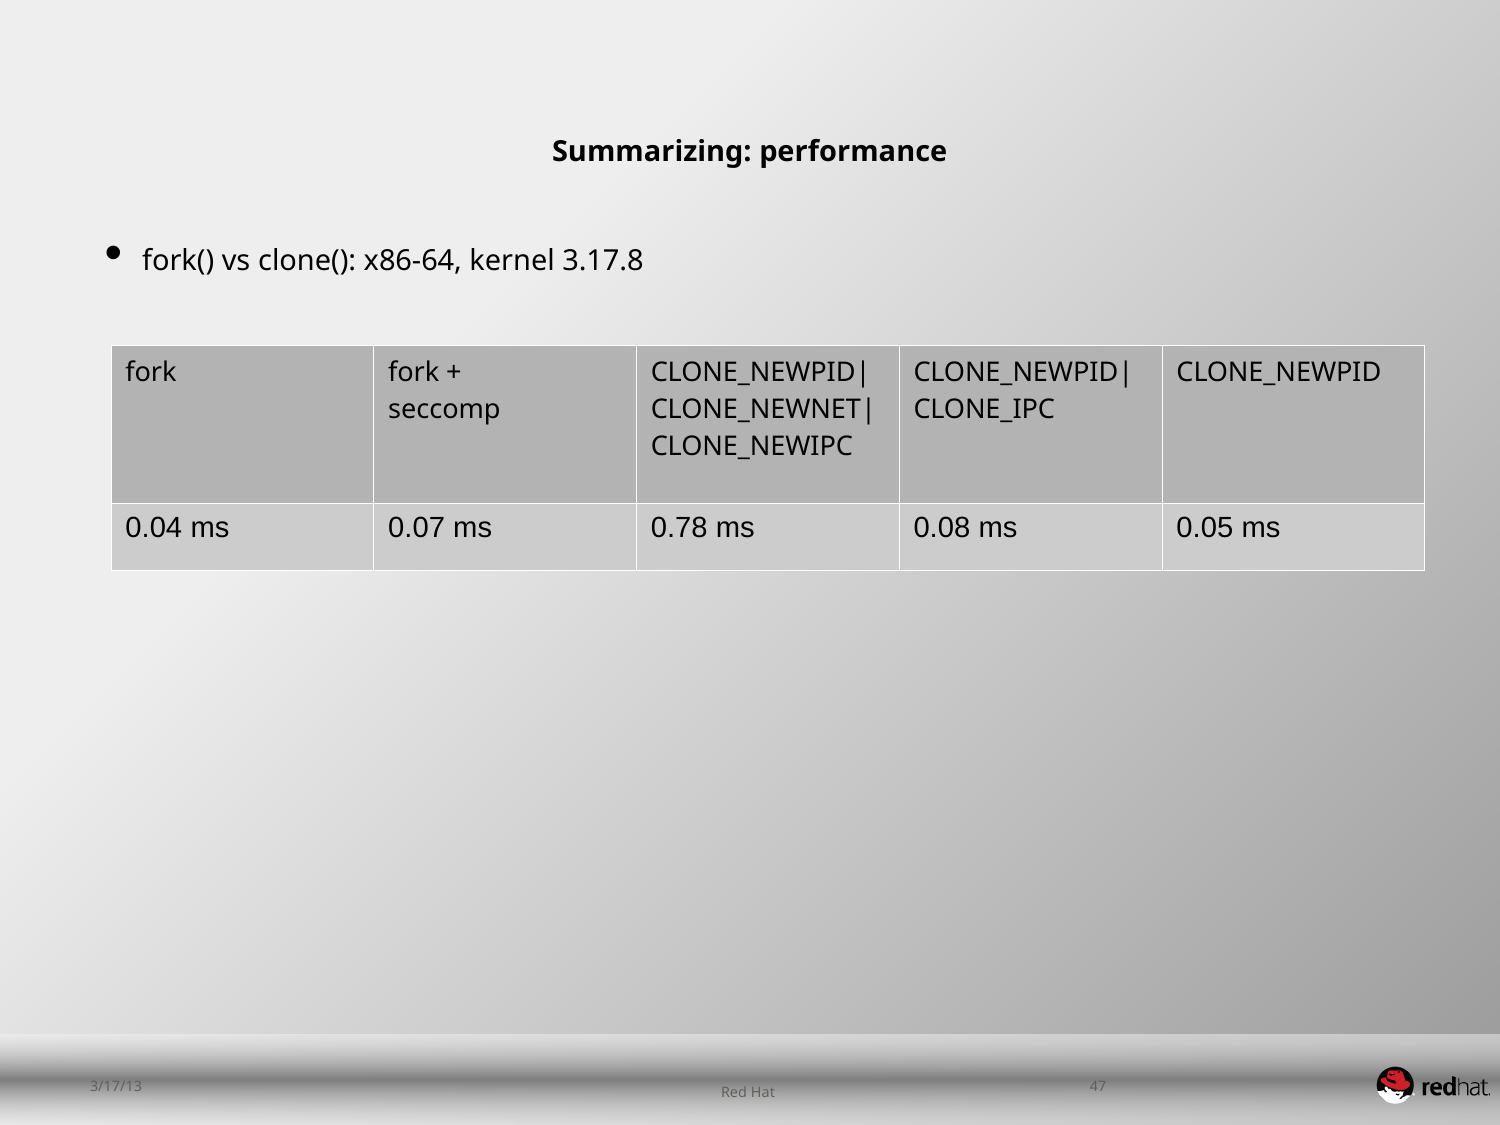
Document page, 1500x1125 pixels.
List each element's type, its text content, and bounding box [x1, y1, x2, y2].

slide_number <number> [1074, 1051, 1337, 1112]
footer Red Hat [300, 1065, 1200, 1110]
slide_number 3/17/13 [75, 1051, 425, 1112]
picture [1364, 1057, 1500, 1110]
title Summarizing: performance [75, 22, 1426, 188]
list fork() vs clone(): x86-64, kernel 3.17.8 [74, 210, 1425, 1013]
